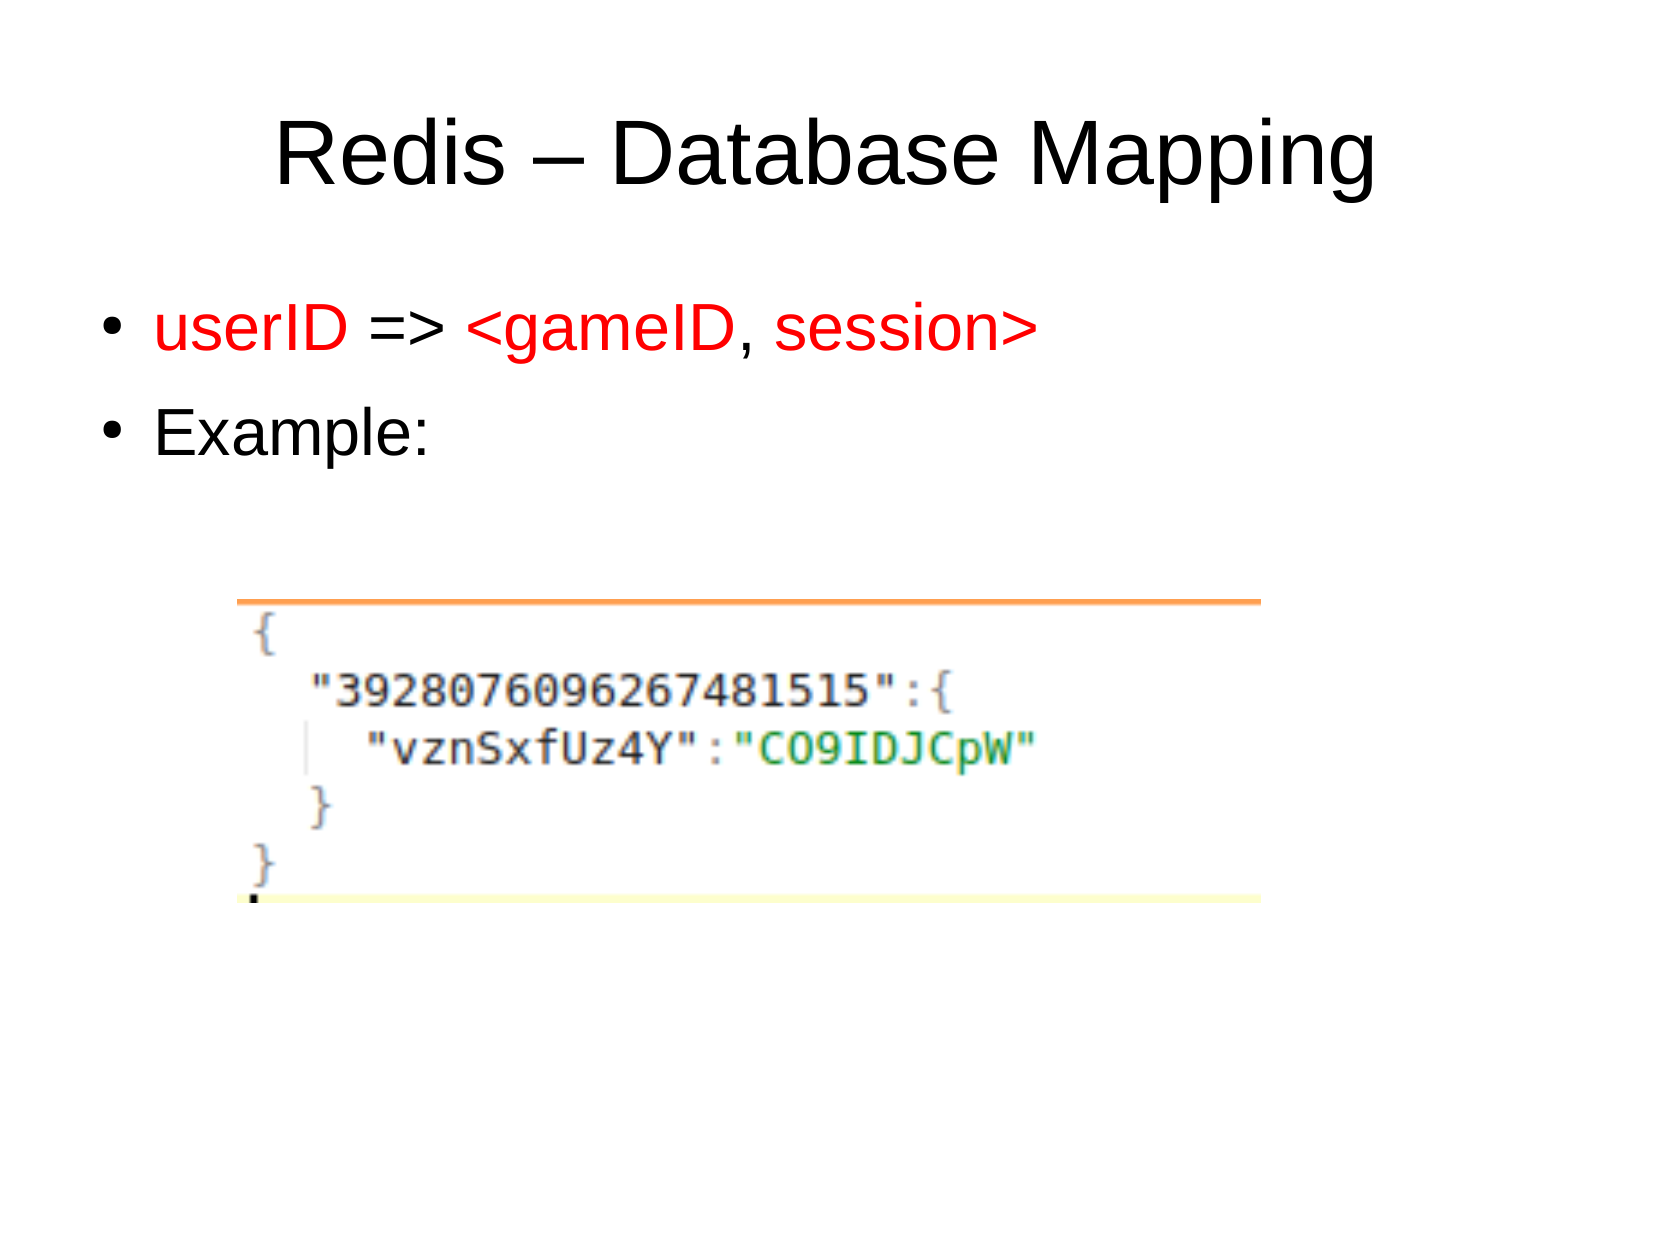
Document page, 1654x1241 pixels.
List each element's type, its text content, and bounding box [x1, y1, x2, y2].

title Redis – Database Mapping [82, 49, 1571, 257]
picture [237, 599, 1261, 903]
list userID => <gameID, session> Example: [82, 290, 1571, 1010]
